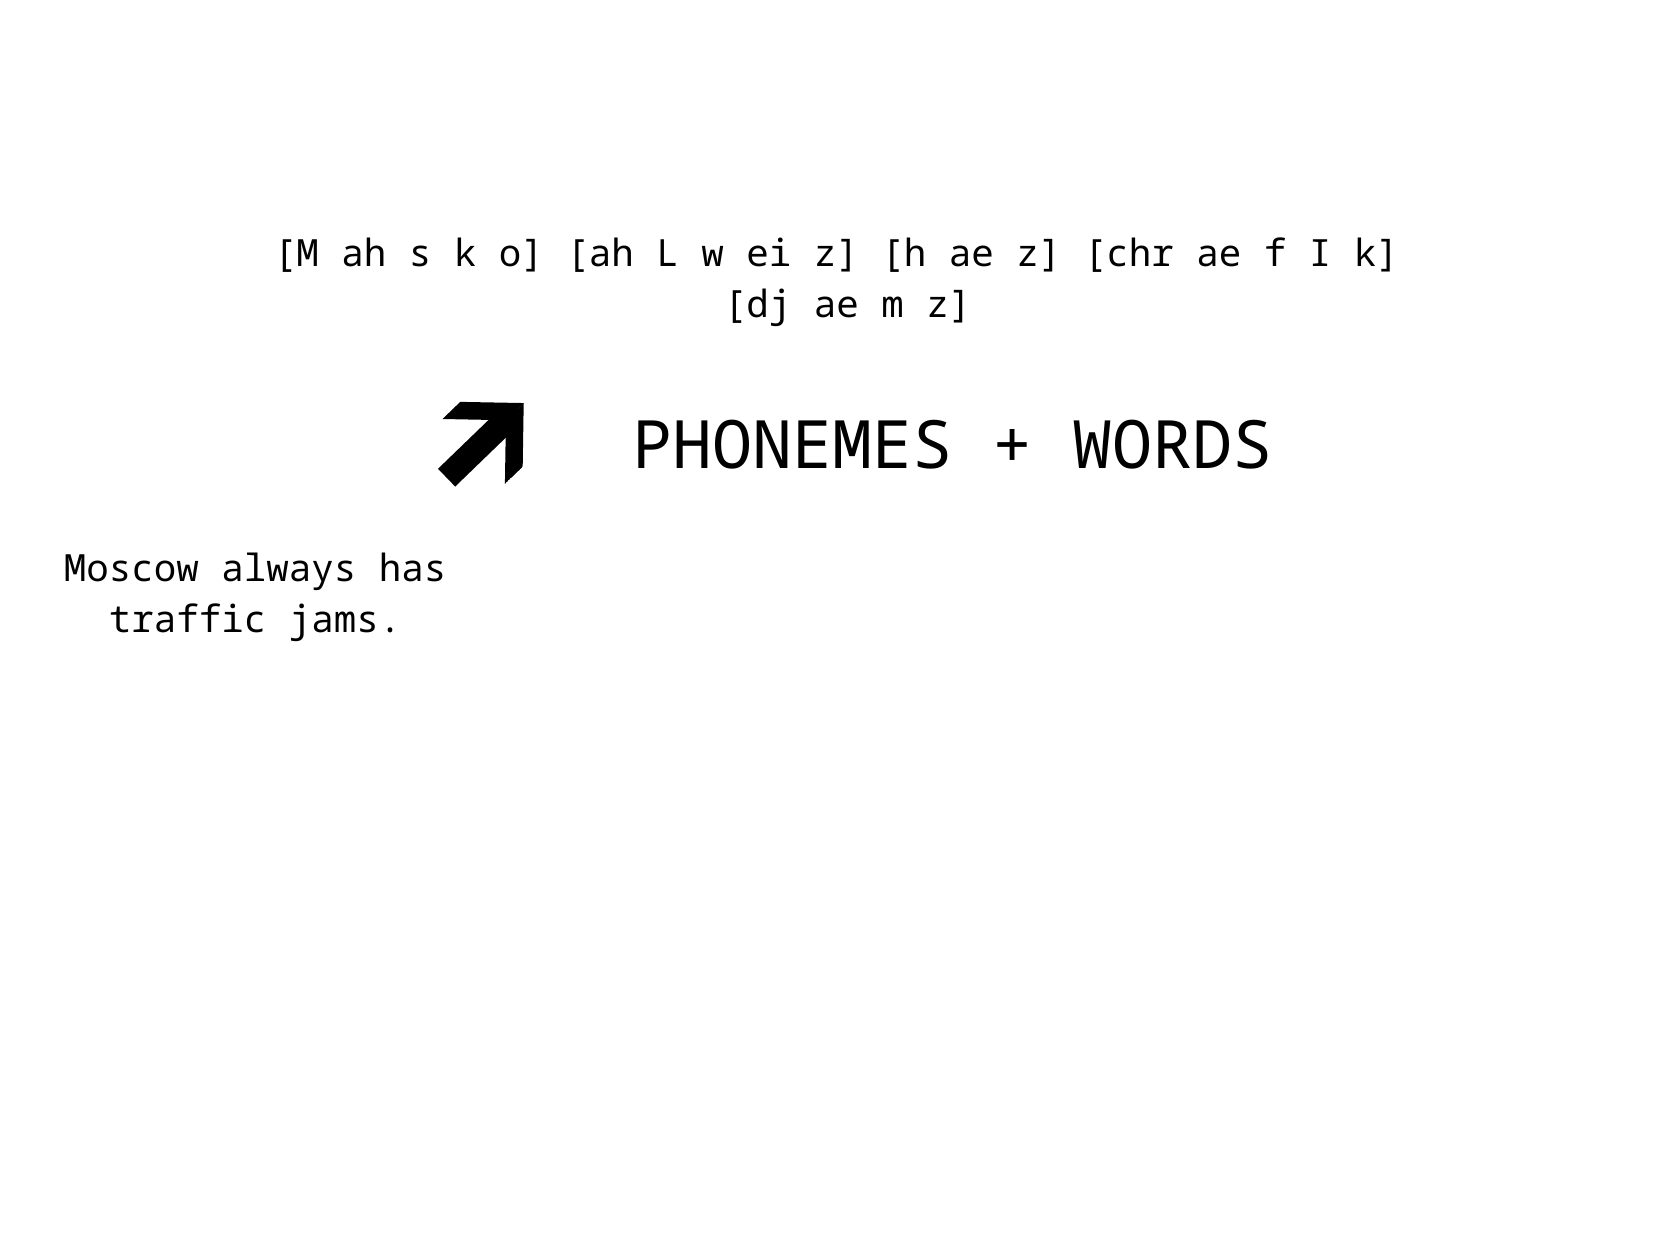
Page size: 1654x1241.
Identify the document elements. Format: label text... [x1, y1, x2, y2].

text_box [M ah s k o] [ah L w ei z] [h ae z] [chr ae f I k] [dj ae m z] [210, 150, 1486, 406]
picture [415, 406, 556, 511]
text_box PHONEMES + WORDS [615, 330, 1291, 556]
subtitle Moscow always has traffic jams. [45, 480, 466, 706]
